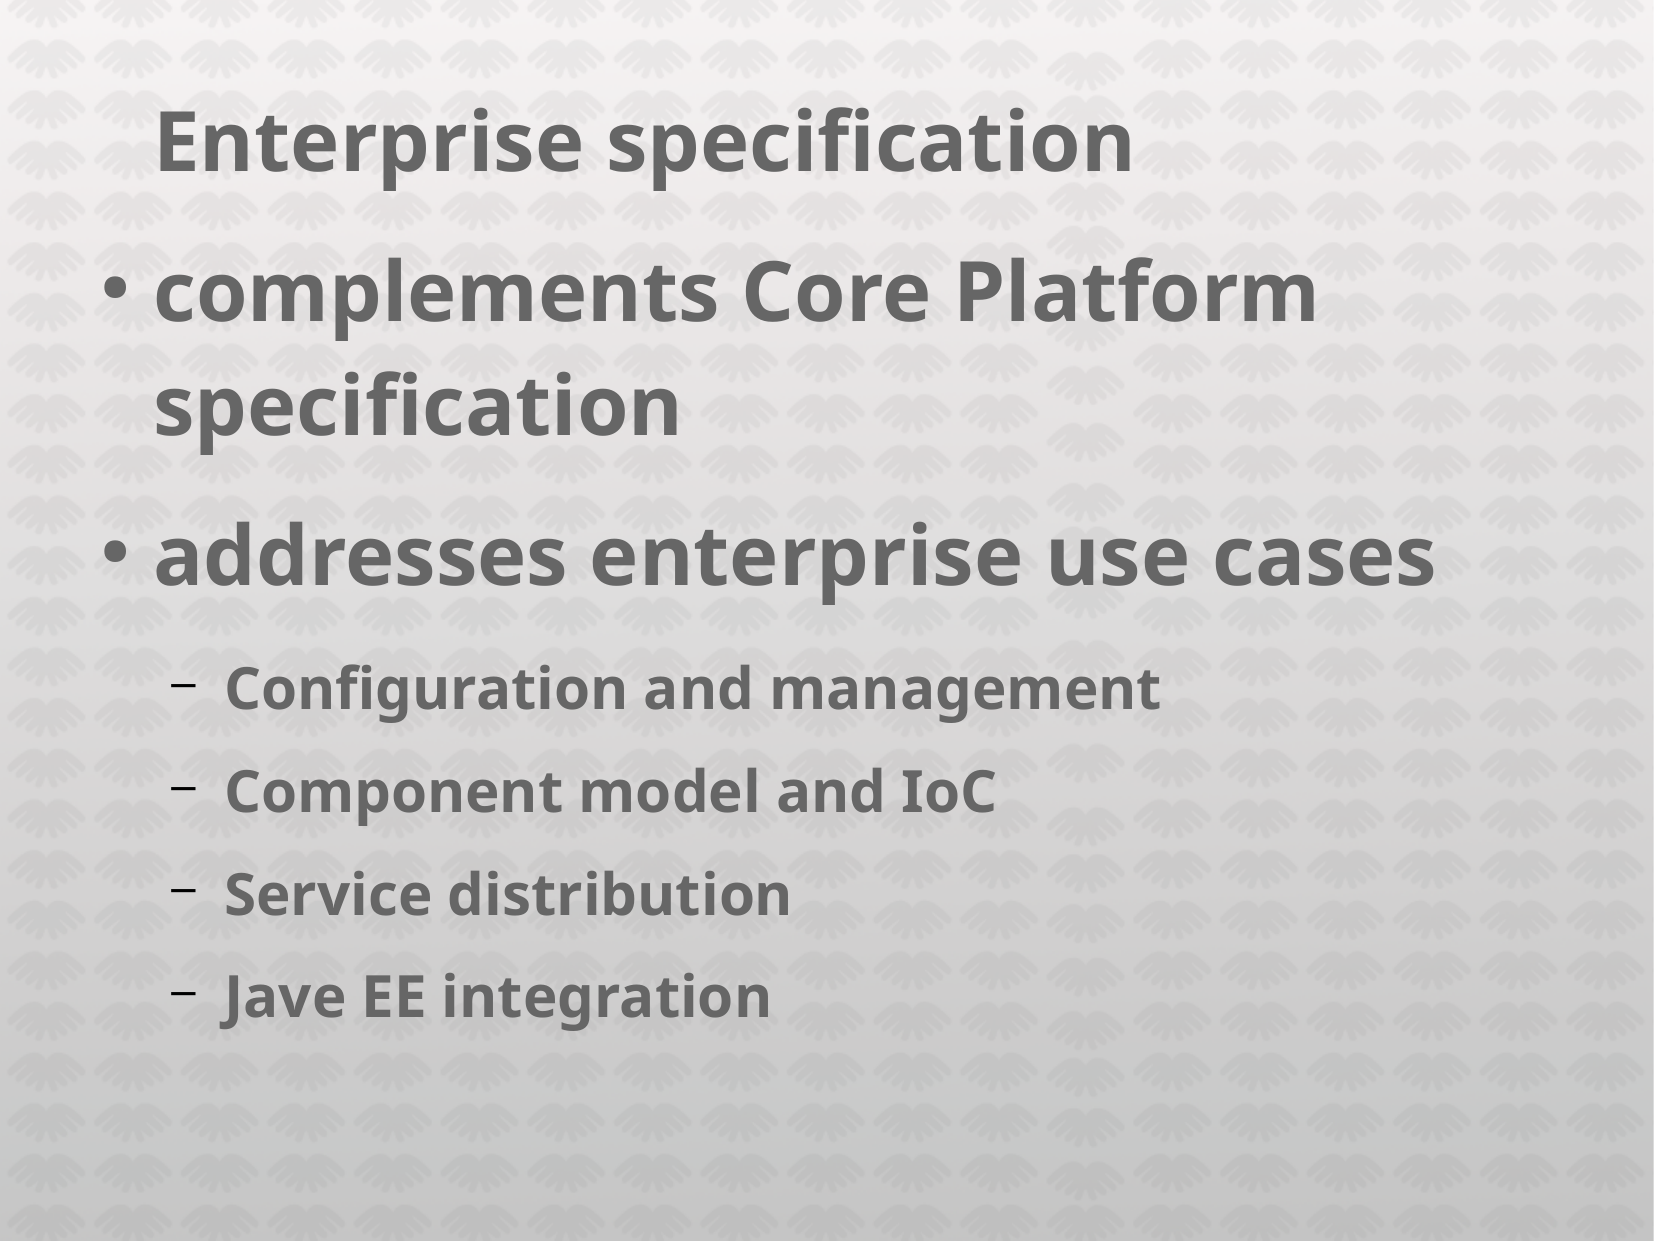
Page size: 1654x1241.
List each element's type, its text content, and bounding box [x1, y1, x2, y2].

picture [0, 0, 1654, 1241]
list Enterprise specification complements Core Platform specification addresses enterprise use cases Configuration and management Component model and IoC Service distribution Jave EE integration [82, 82, 1538, 1040]
